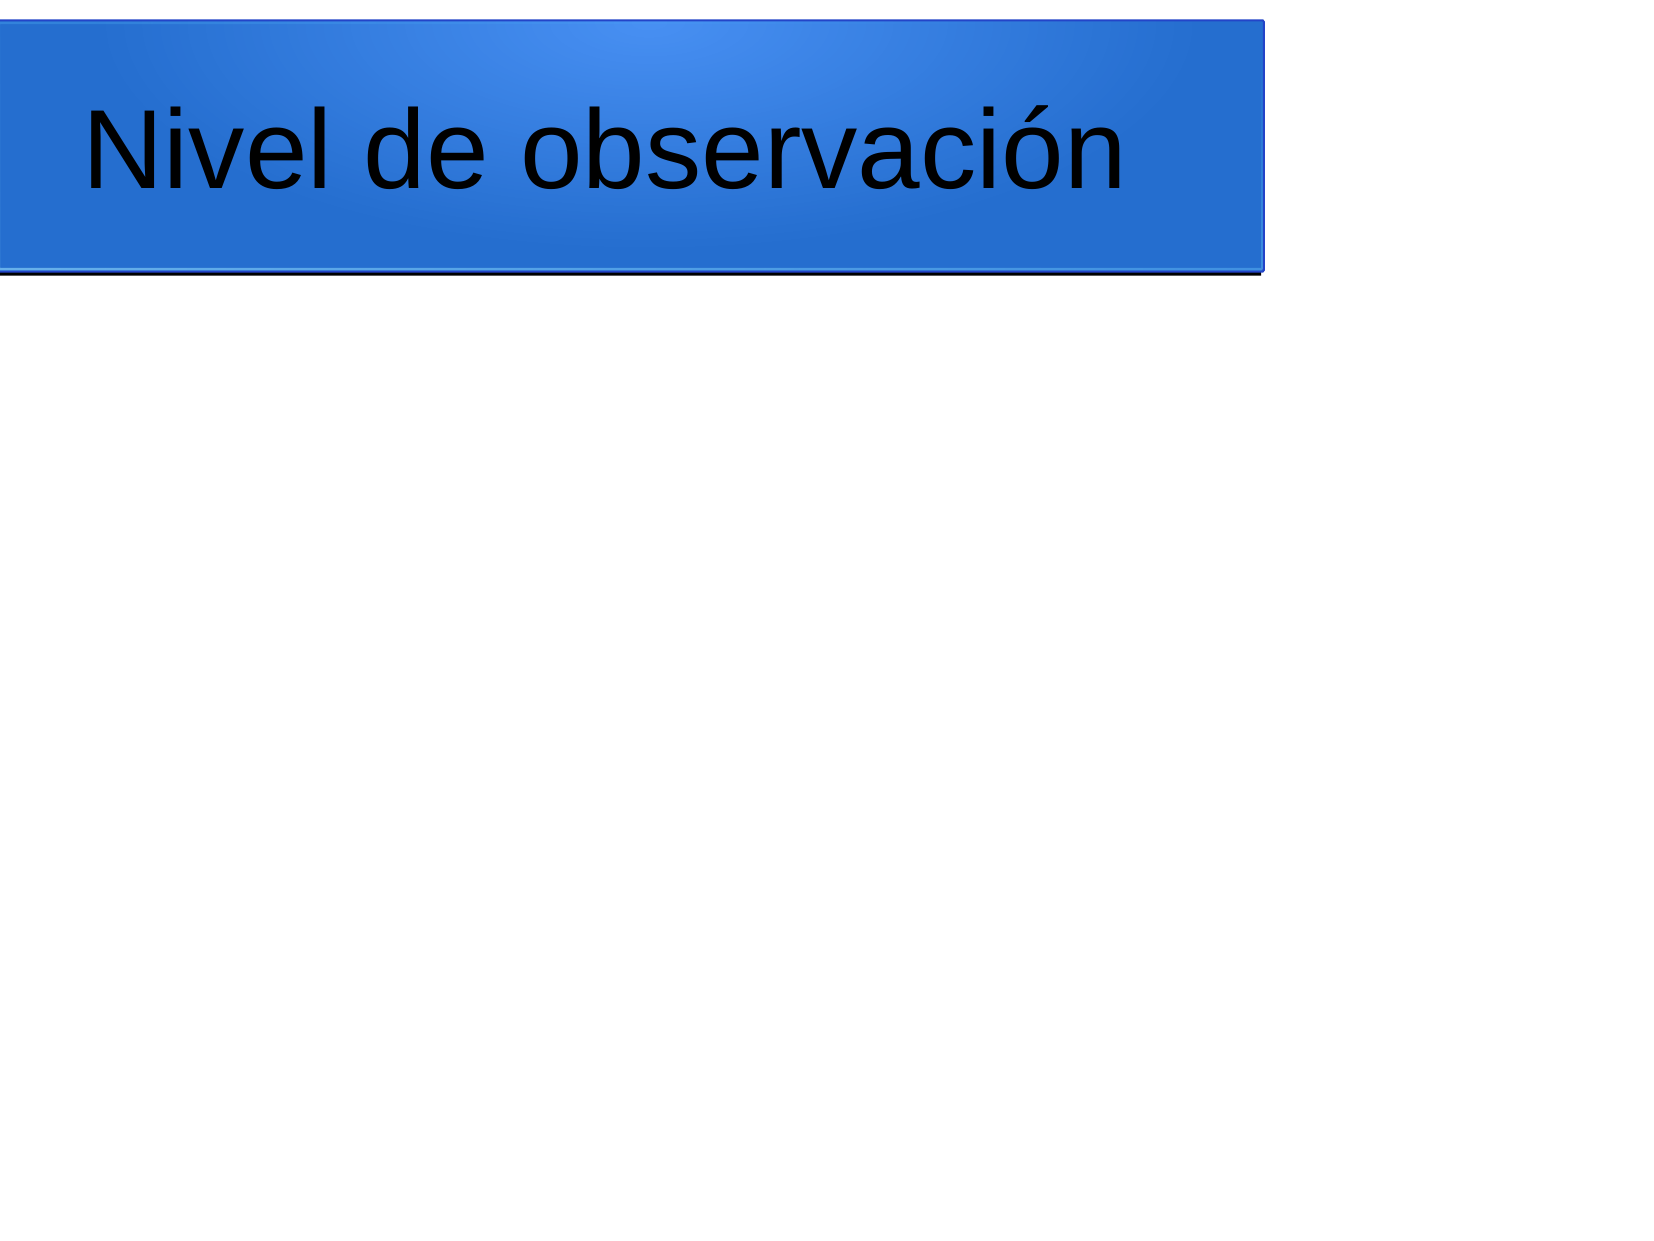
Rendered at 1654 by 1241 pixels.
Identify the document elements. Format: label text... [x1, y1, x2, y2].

title Nivel de observación [82, 47, 1235, 252]
